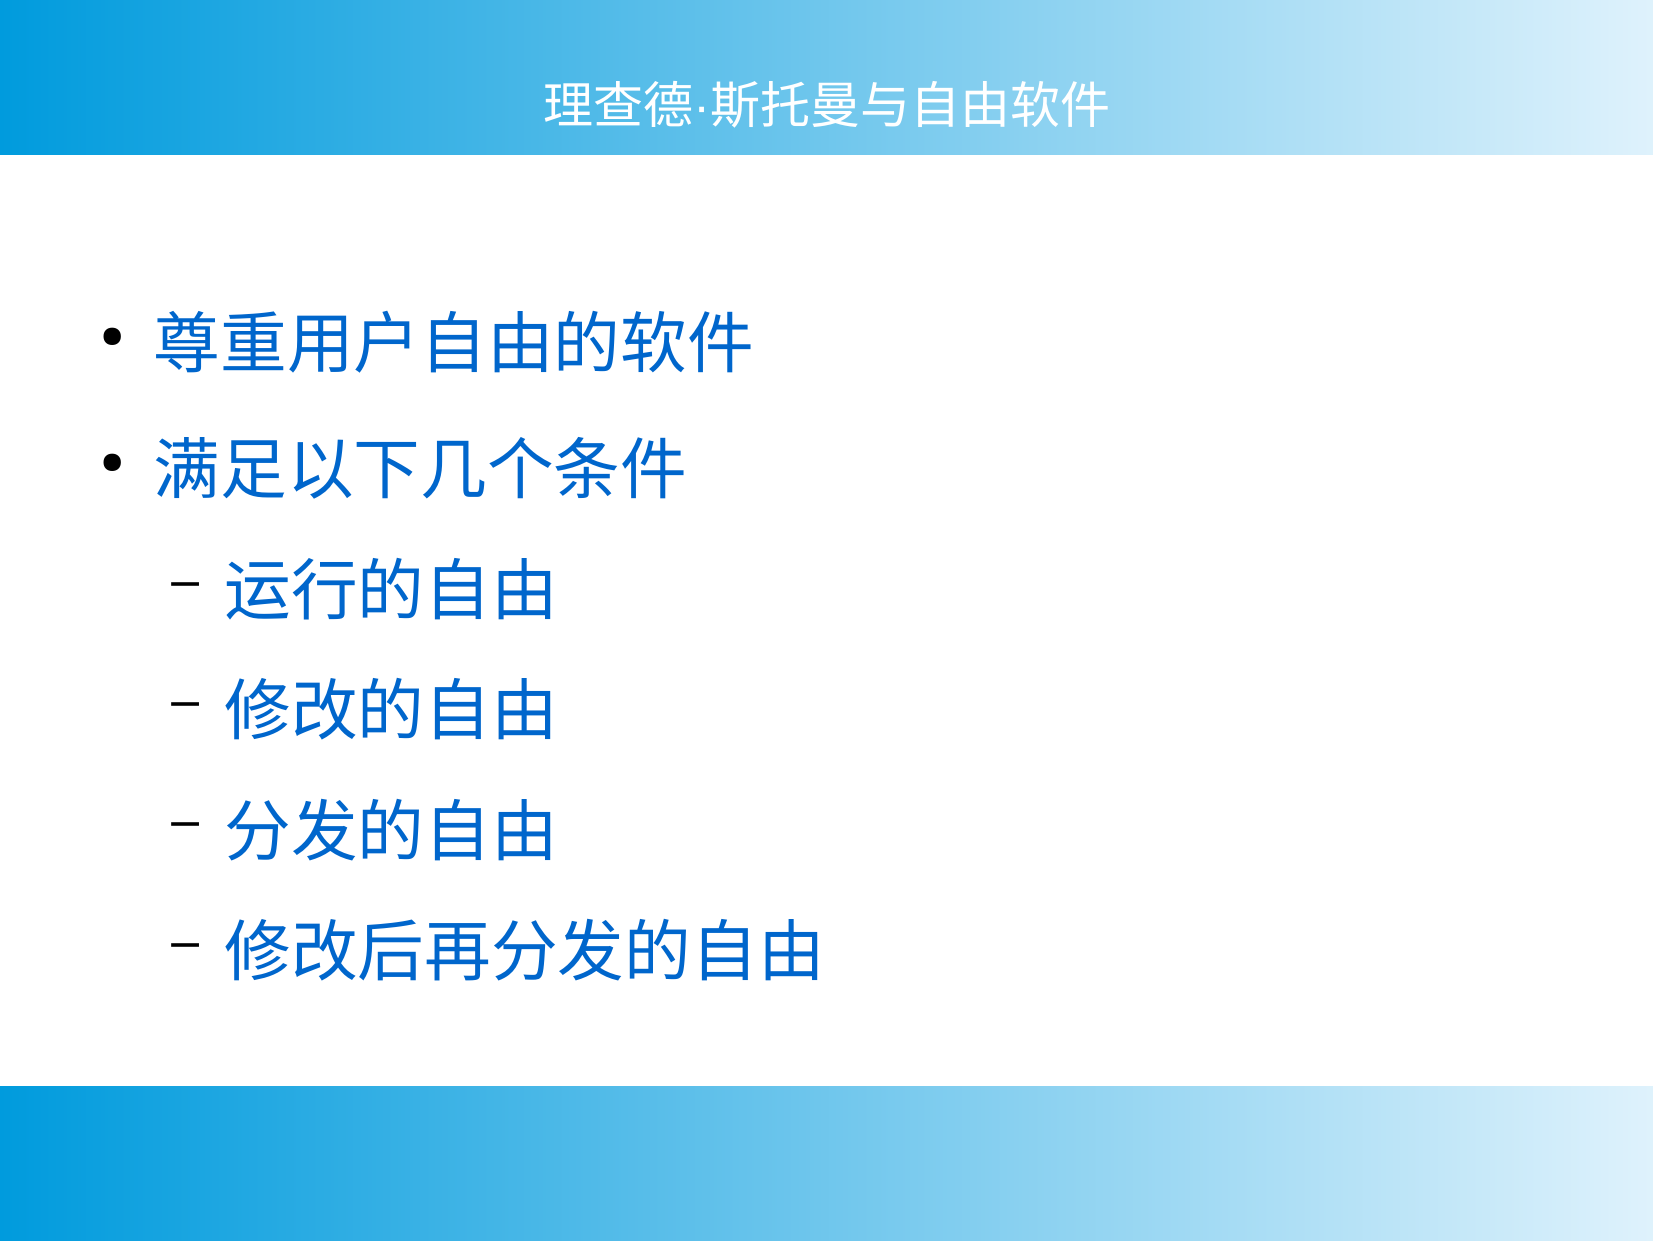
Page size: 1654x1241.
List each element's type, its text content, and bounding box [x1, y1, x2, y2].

title 理查德·斯托曼与自由软件 [82, 49, 1571, 155]
list 尊重用户自由的软件 满足以下几个条件 运行的自由 修改的自由 分发的自由 修改后再分发的自由 [82, 290, 1571, 1010]
